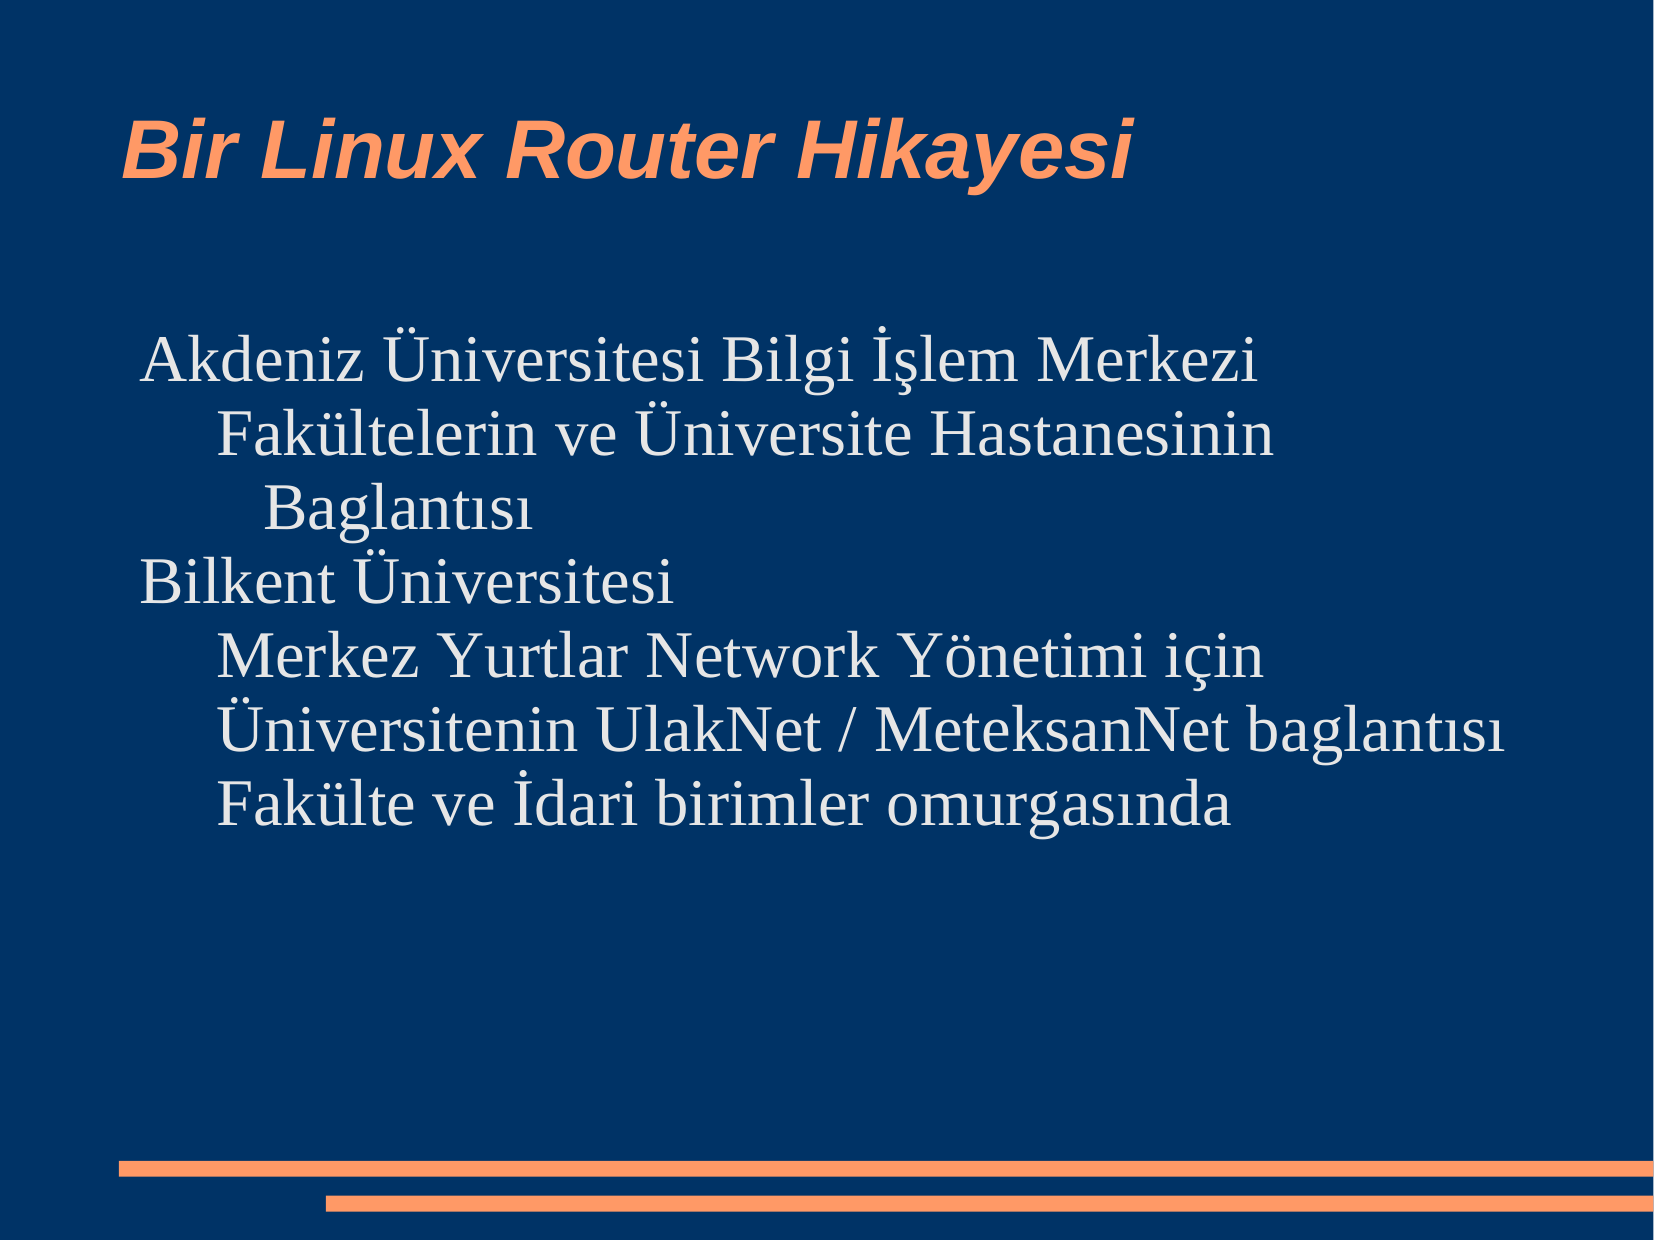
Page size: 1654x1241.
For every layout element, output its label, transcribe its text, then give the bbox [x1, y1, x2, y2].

title Bir Linux Router Hikayesi [121, 46, 1534, 254]
list Akdeniz Üniversitesi Bilgi İşlem Merkezi Fakültelerin ve Üniversite Hastanesinin Baglantısı Bilkent Üniversitesi Merkez Yurtlar Network Yönetimi için Üniversitenin UlakNet / MeteksanNet baglantısı Fakülte ve İdari birimler omurgasında [121, 321, 1561, 1132]
